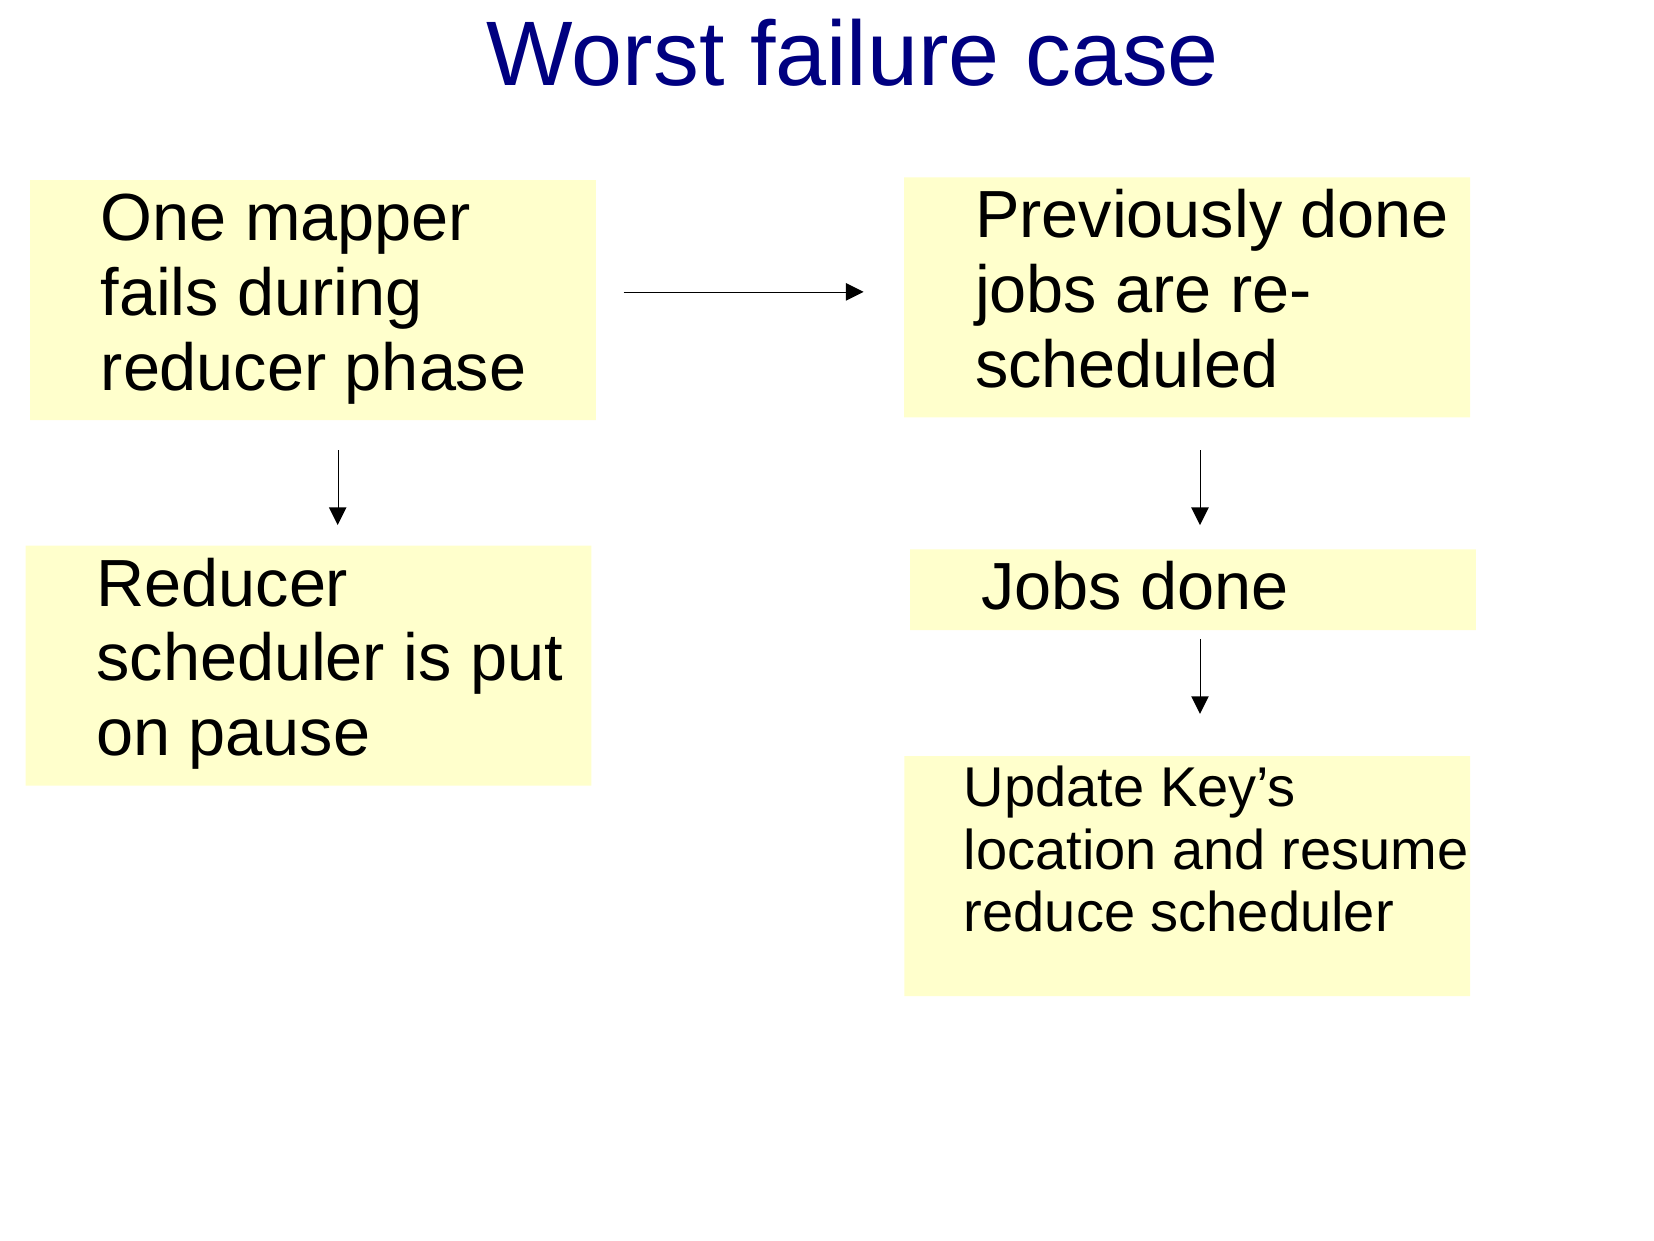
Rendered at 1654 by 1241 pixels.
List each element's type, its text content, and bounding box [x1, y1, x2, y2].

list Jobs done [910, 549, 1476, 631]
list Previously done jobs are re-scheduled [904, 177, 1471, 418]
list Update Key’s location and resume reduce scheduler [904, 756, 1471, 997]
list One mapper fails during reducer phase [30, 180, 596, 421]
list Reducer scheduler is put on pause [25, 545, 592, 786]
title Worst failure case [116, 2, 1591, 105]
